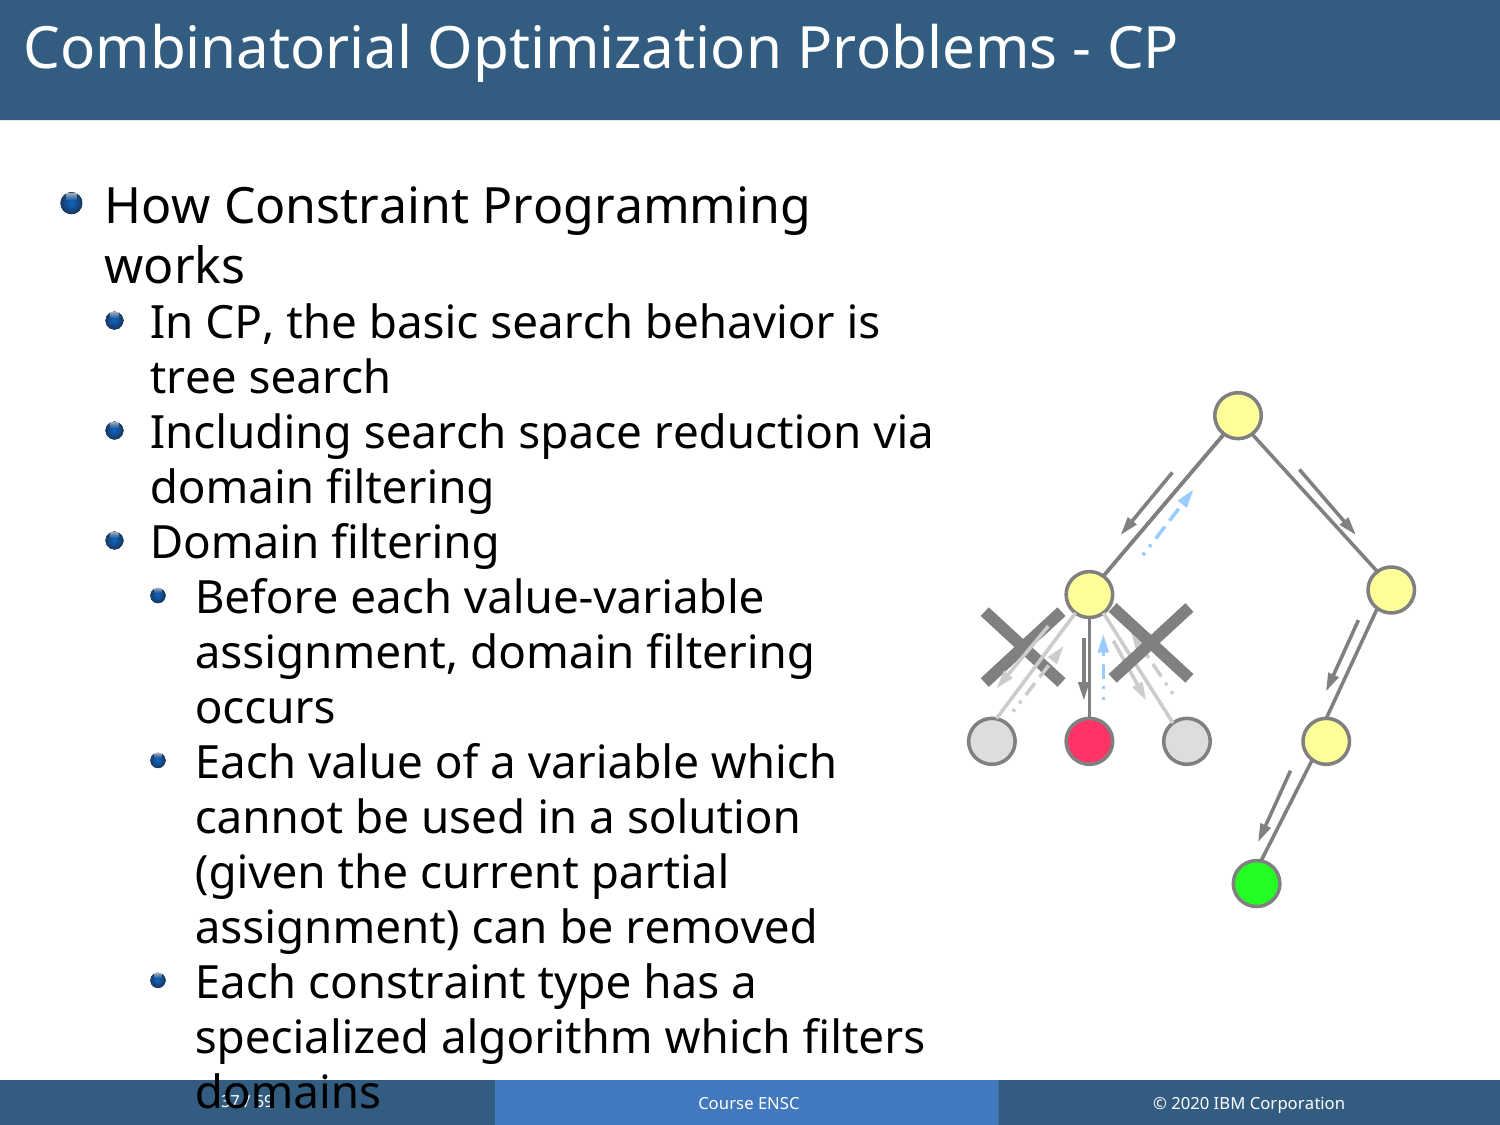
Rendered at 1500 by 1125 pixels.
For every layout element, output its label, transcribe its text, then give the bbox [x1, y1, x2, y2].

text_box [1368, 567, 1415, 613]
text_box [1214, 392, 1262, 439]
text_box [1303, 718, 1350, 765]
text_box [968, 718, 1016, 765]
text_box [1066, 718, 1113, 765]
text_box [1066, 571, 1113, 618]
text_box [1163, 718, 1211, 765]
title Combinatorial Optimization Problems - CP [0, 0, 1500, 121]
list How Constraint Programming works In CP, the basic search behavior is tree search Including search space reduction via domain filtering Domain filtering Before each value-variable assignment, domain filtering occurs Each value of a variable which cannot be used in a solution (given the current partial assignment) can be removed Each constraint type has a specialized algorithm which filters domains [45, 165, 953, 1125]
text_box [1233, 860, 1280, 907]
